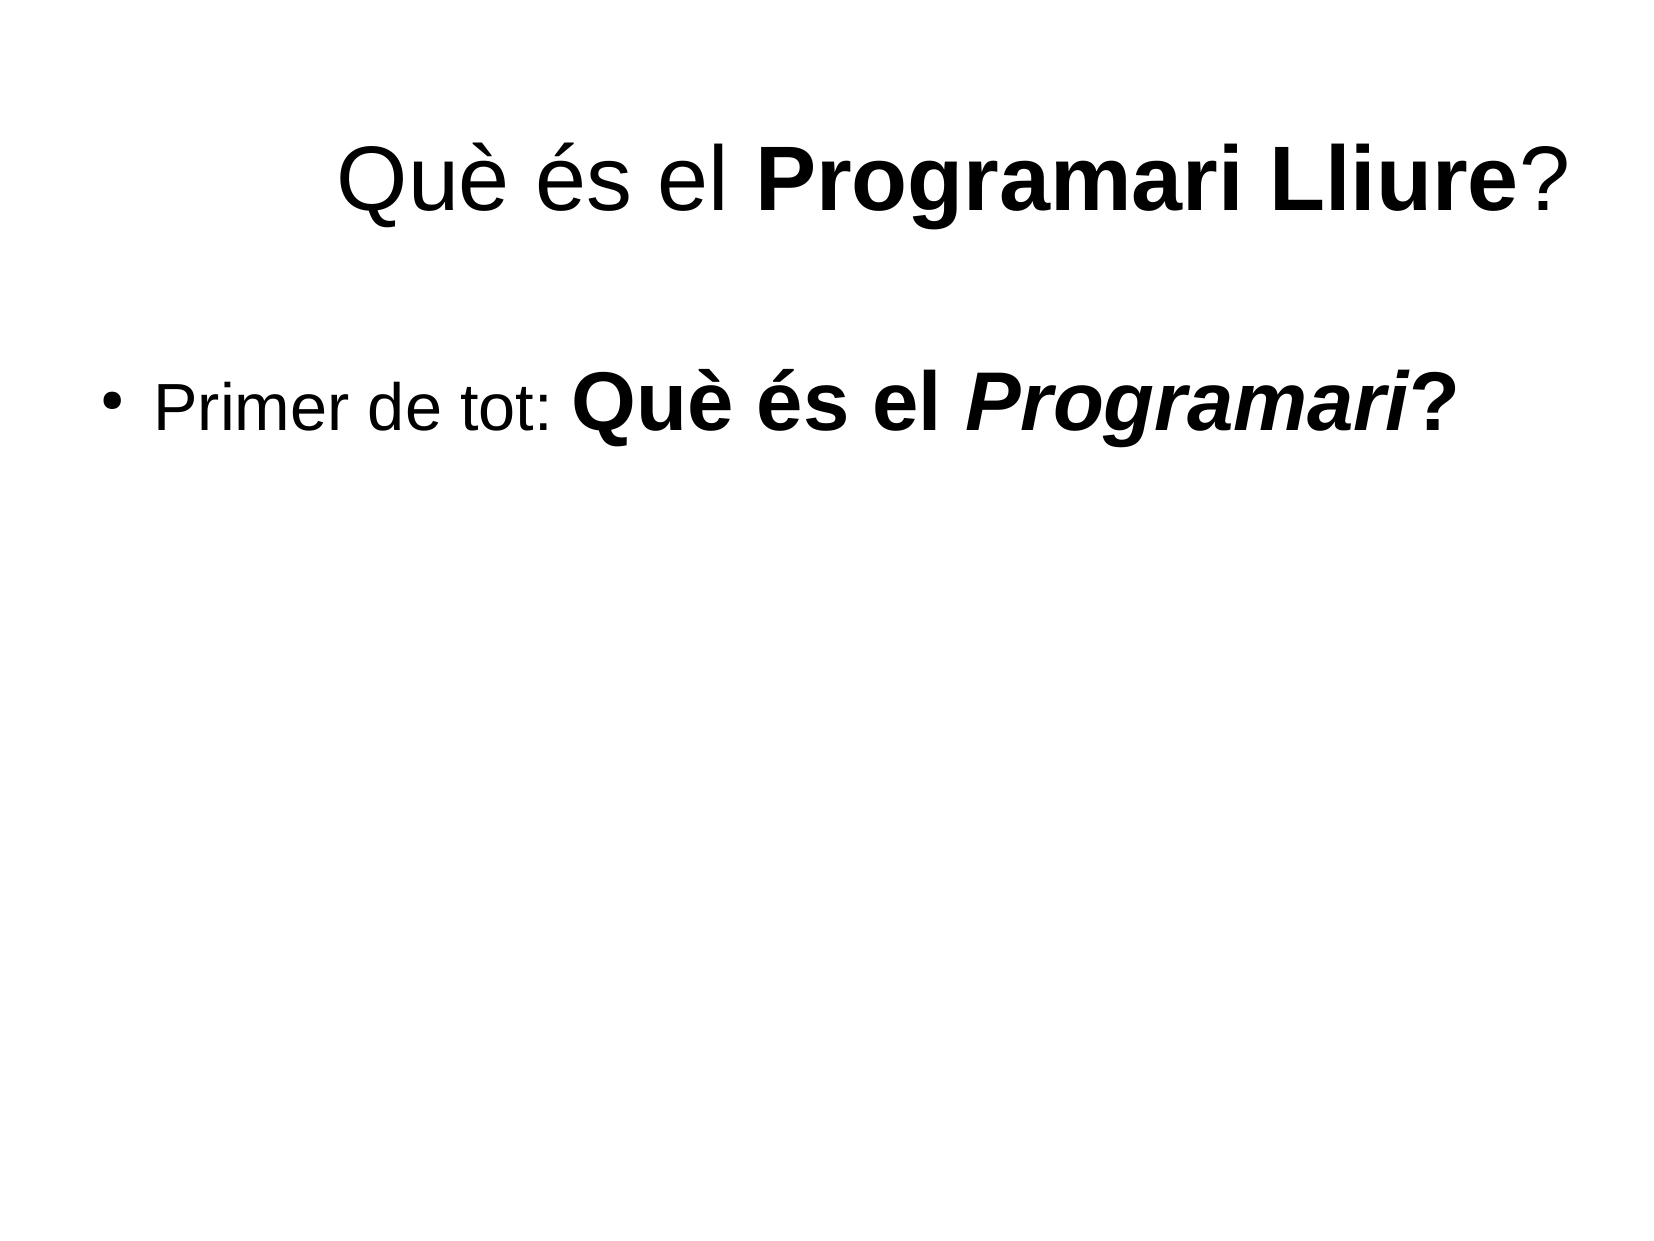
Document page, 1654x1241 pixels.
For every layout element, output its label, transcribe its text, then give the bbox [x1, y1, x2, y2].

title Què és el Programari Lliure? [82, 114, 1571, 243]
list Primer de tot: Què és el Programari? [82, 355, 1571, 1075]
